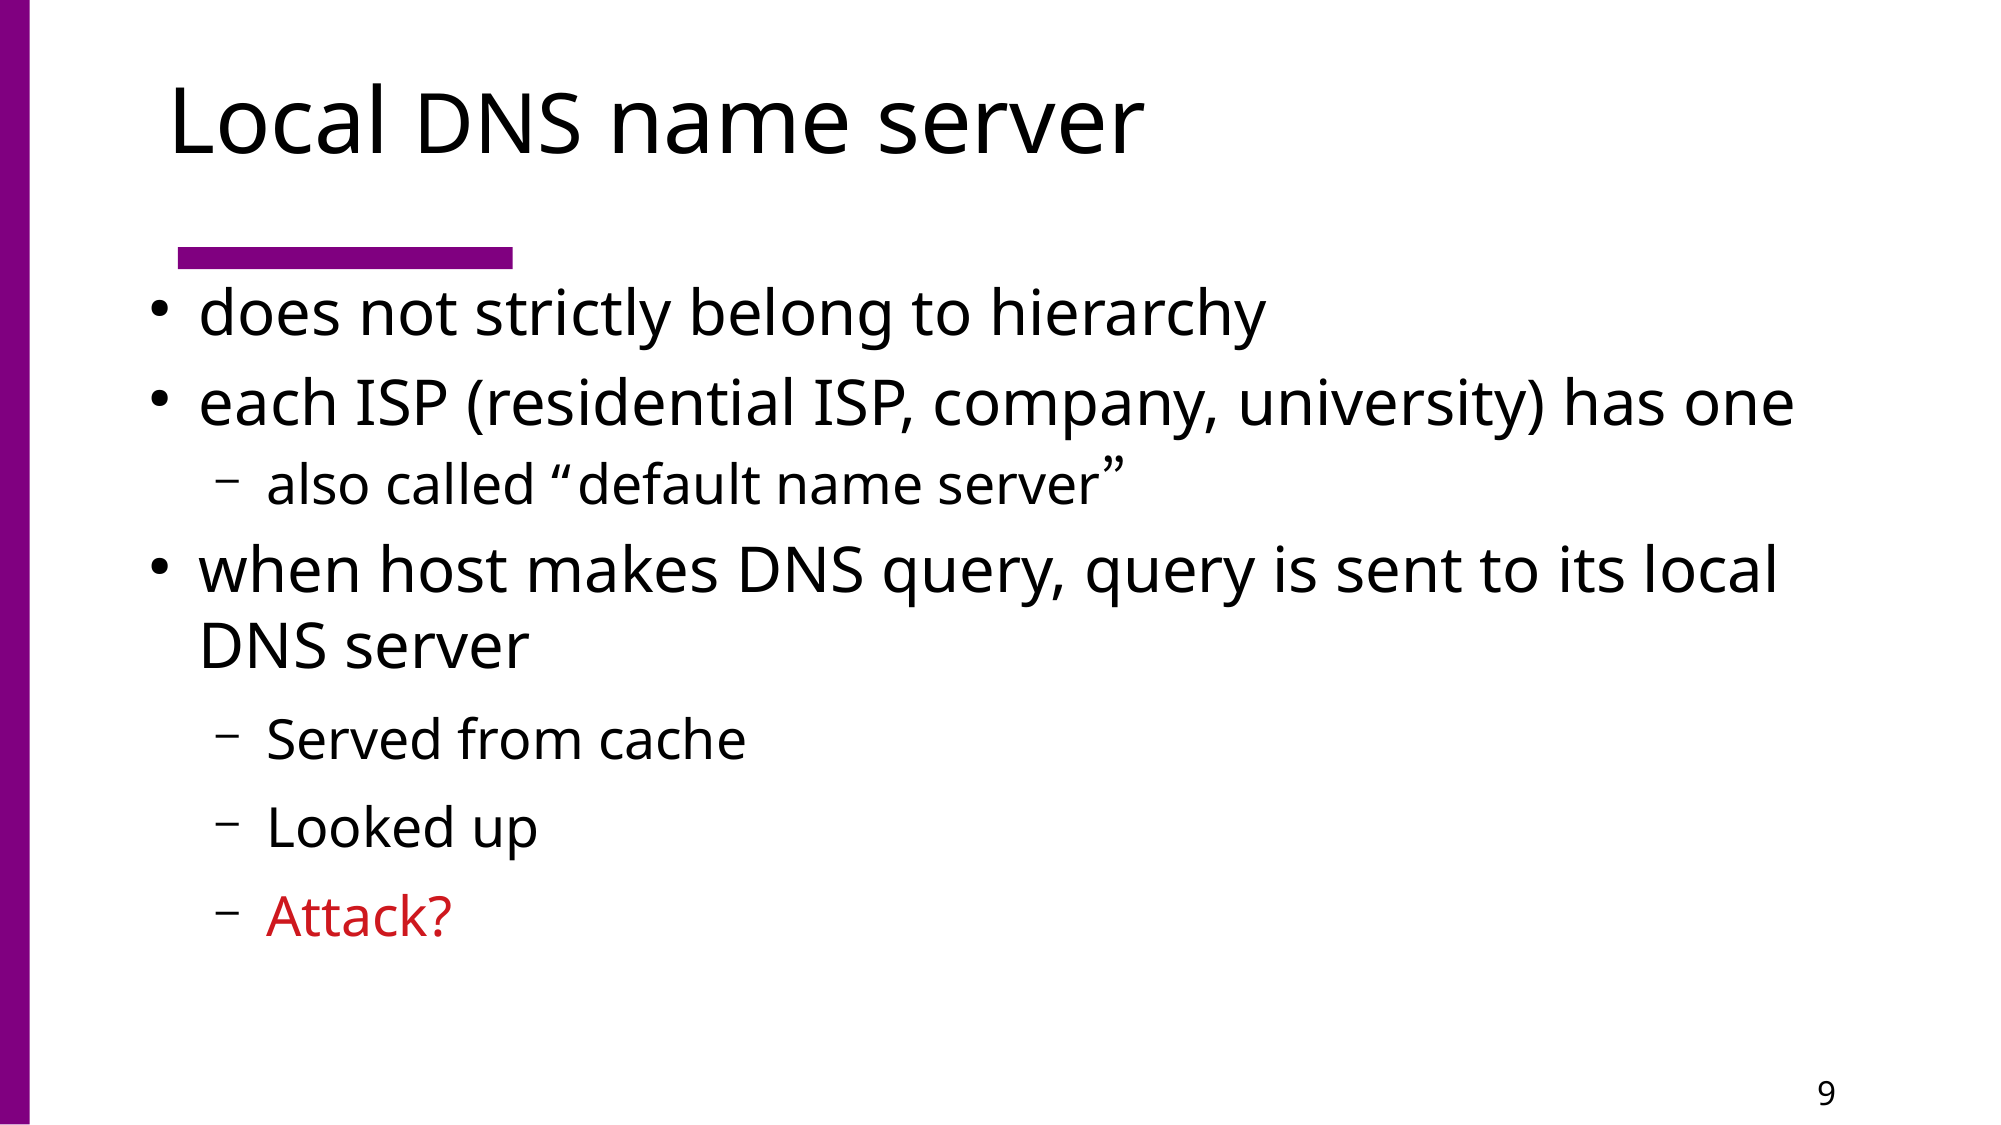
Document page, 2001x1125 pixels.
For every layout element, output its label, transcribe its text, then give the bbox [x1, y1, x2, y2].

title Local DNS name server [116, 38, 1817, 196]
list does not strictly belong to hierarchy each ISP (residential ISP, company, university) has one also called “default name server” when host makes DNS query, query is sent to its local DNS server Served from cache Looked up Attack? [116, 264, 1817, 1027]
